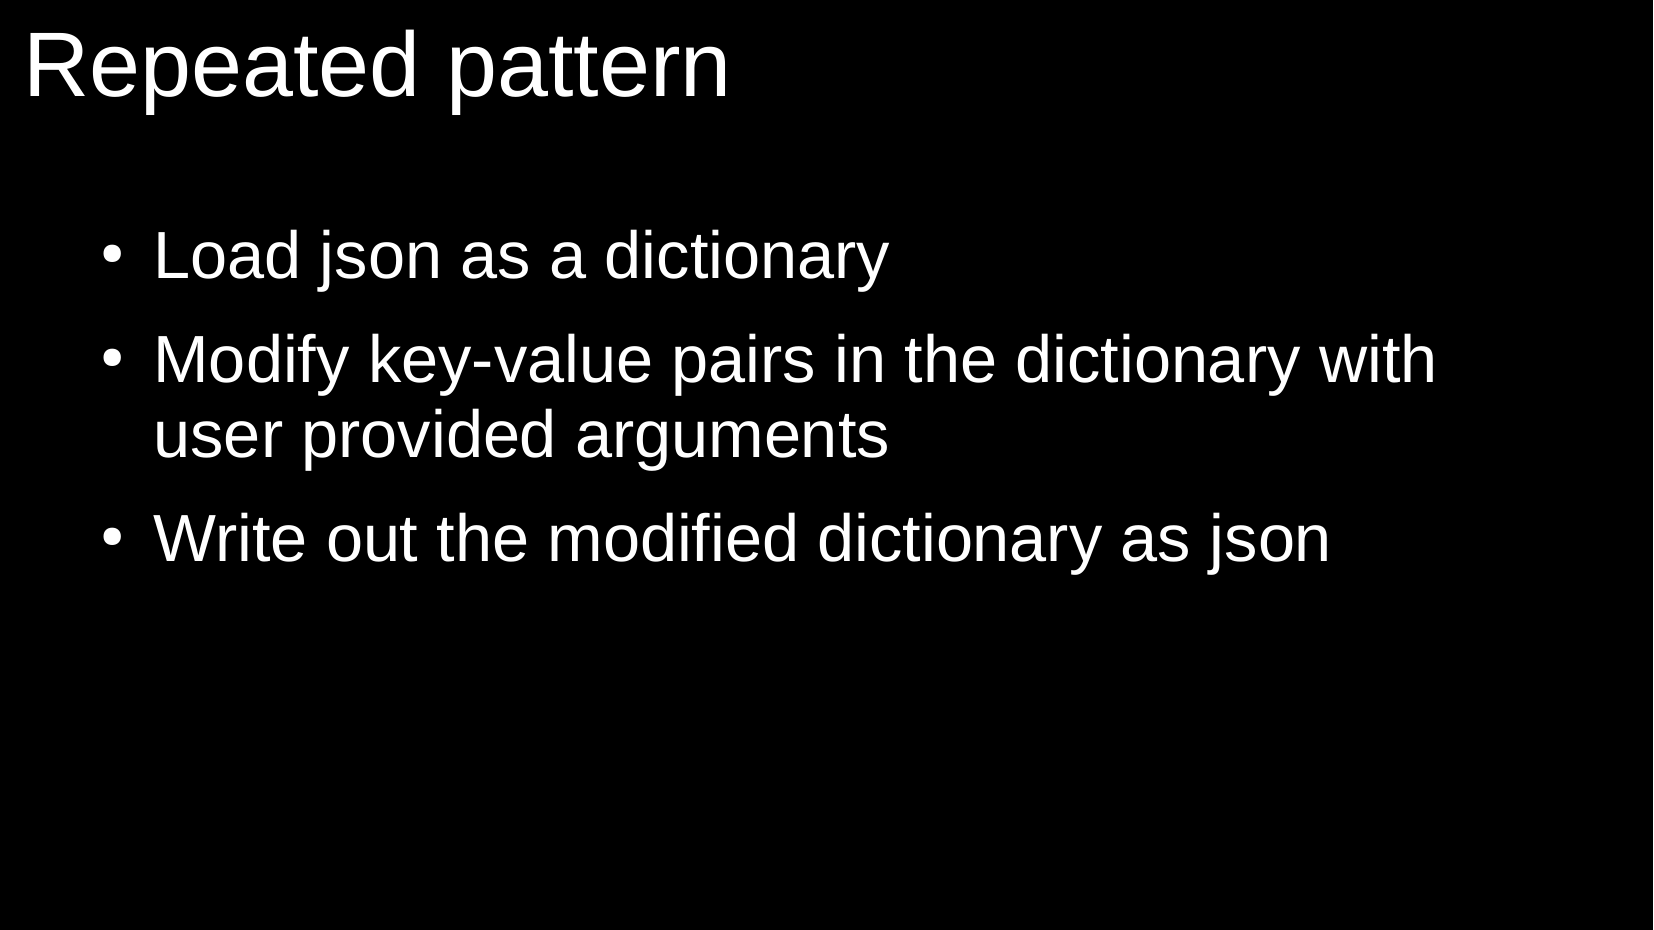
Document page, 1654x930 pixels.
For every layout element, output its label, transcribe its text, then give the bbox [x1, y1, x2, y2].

list Load json as a dictionary Modify key-value pairs in the dictionary with user provided arguments Write out the modified dictionary as json [82, 217, 1571, 757]
title Repeated pattern [23, 11, 1588, 119]
